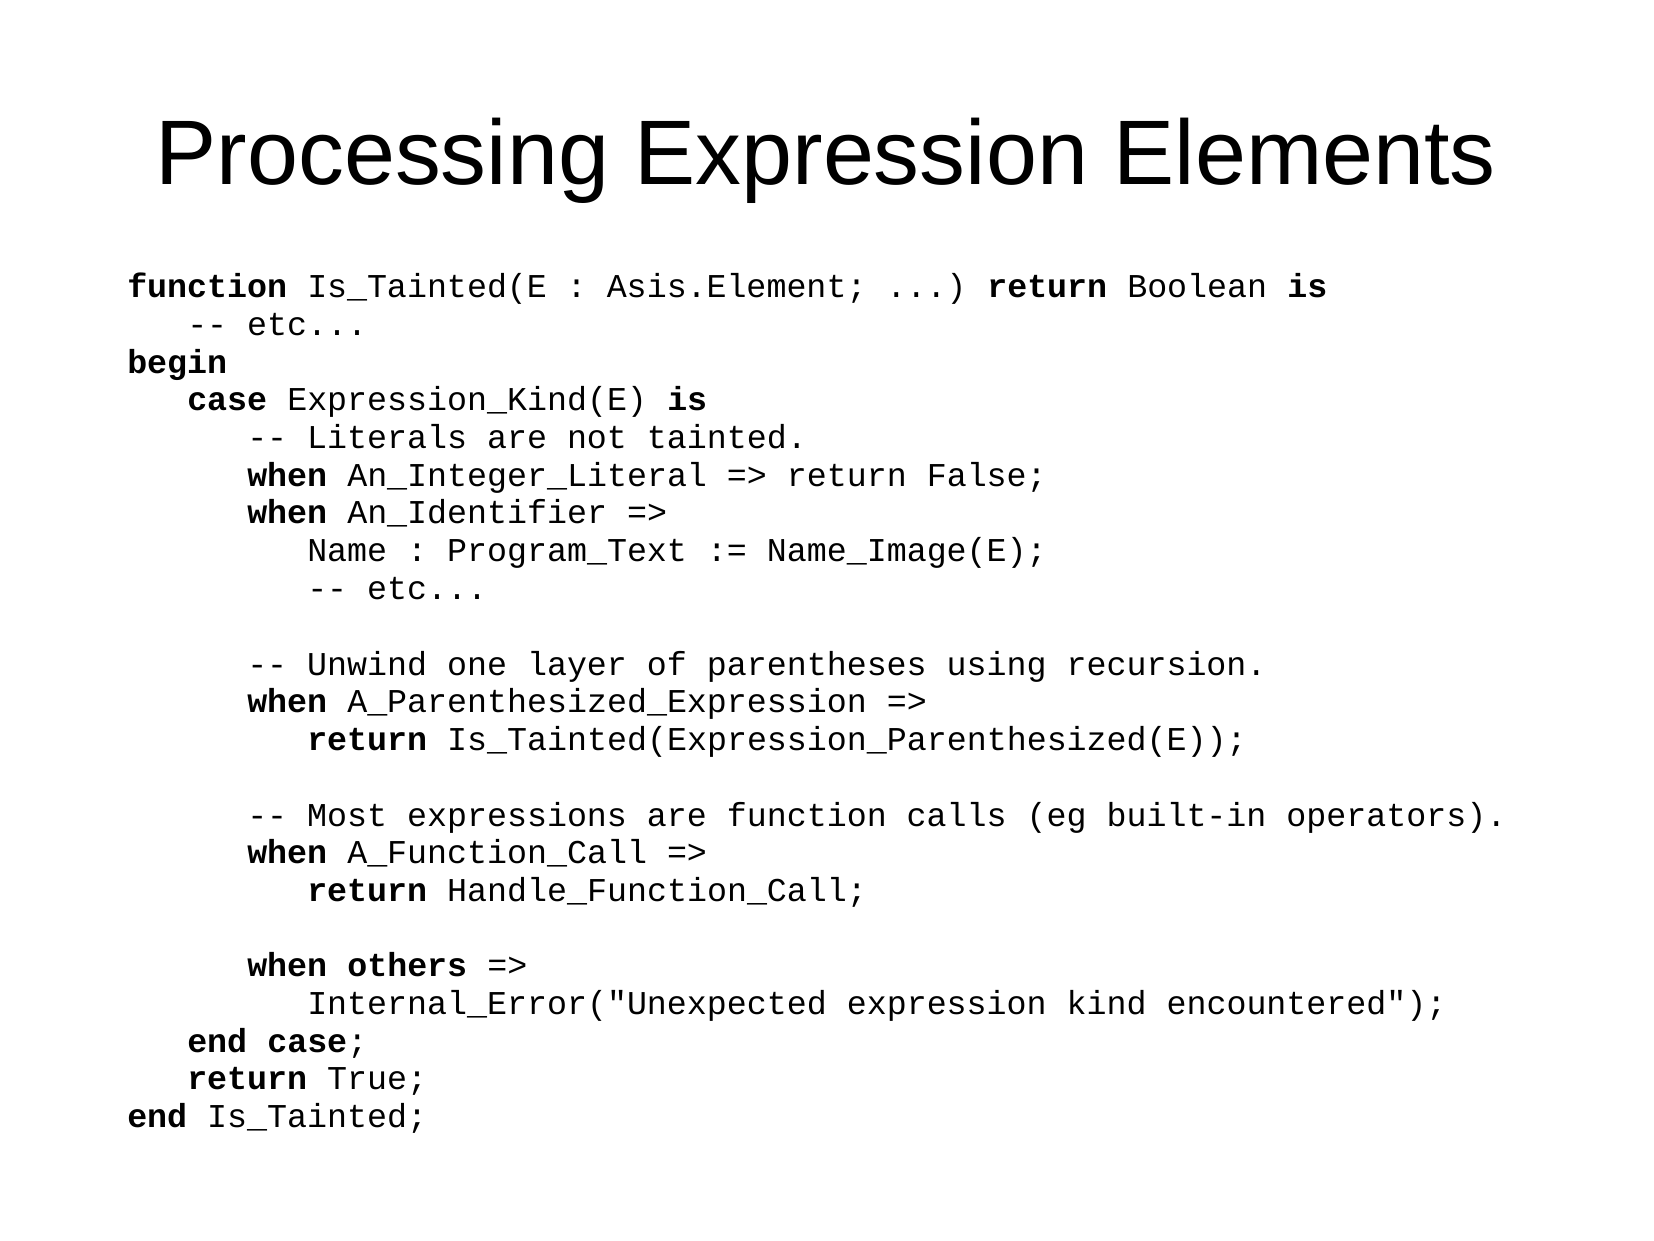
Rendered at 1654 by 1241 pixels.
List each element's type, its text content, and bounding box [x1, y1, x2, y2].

title Processing Expression Elements [82, 49, 1571, 257]
text_box function Is_Tainted(E : Asis.Element; ...) return Boolean is -- etc... begin case Expression_Kind(E) is -- Literals are not tainted. when An_Integer_Literal => return False; when An_Identifier => Name : Program_Text := Name_Image(E); -- etc... -- Unwind one layer of parentheses using recursion. when A_Parenthesized_Expression => return Is_Tainted(Expression_Parenthesized(E)); -- Most expressions are function calls (eg built-in operators). when A_Function_Call => return Handle_Function_Call; when others => Internal_Error("Unexpected expression kind encountered"); end case; return True; end Is_Tainted; [112, 262, 1576, 1158]
